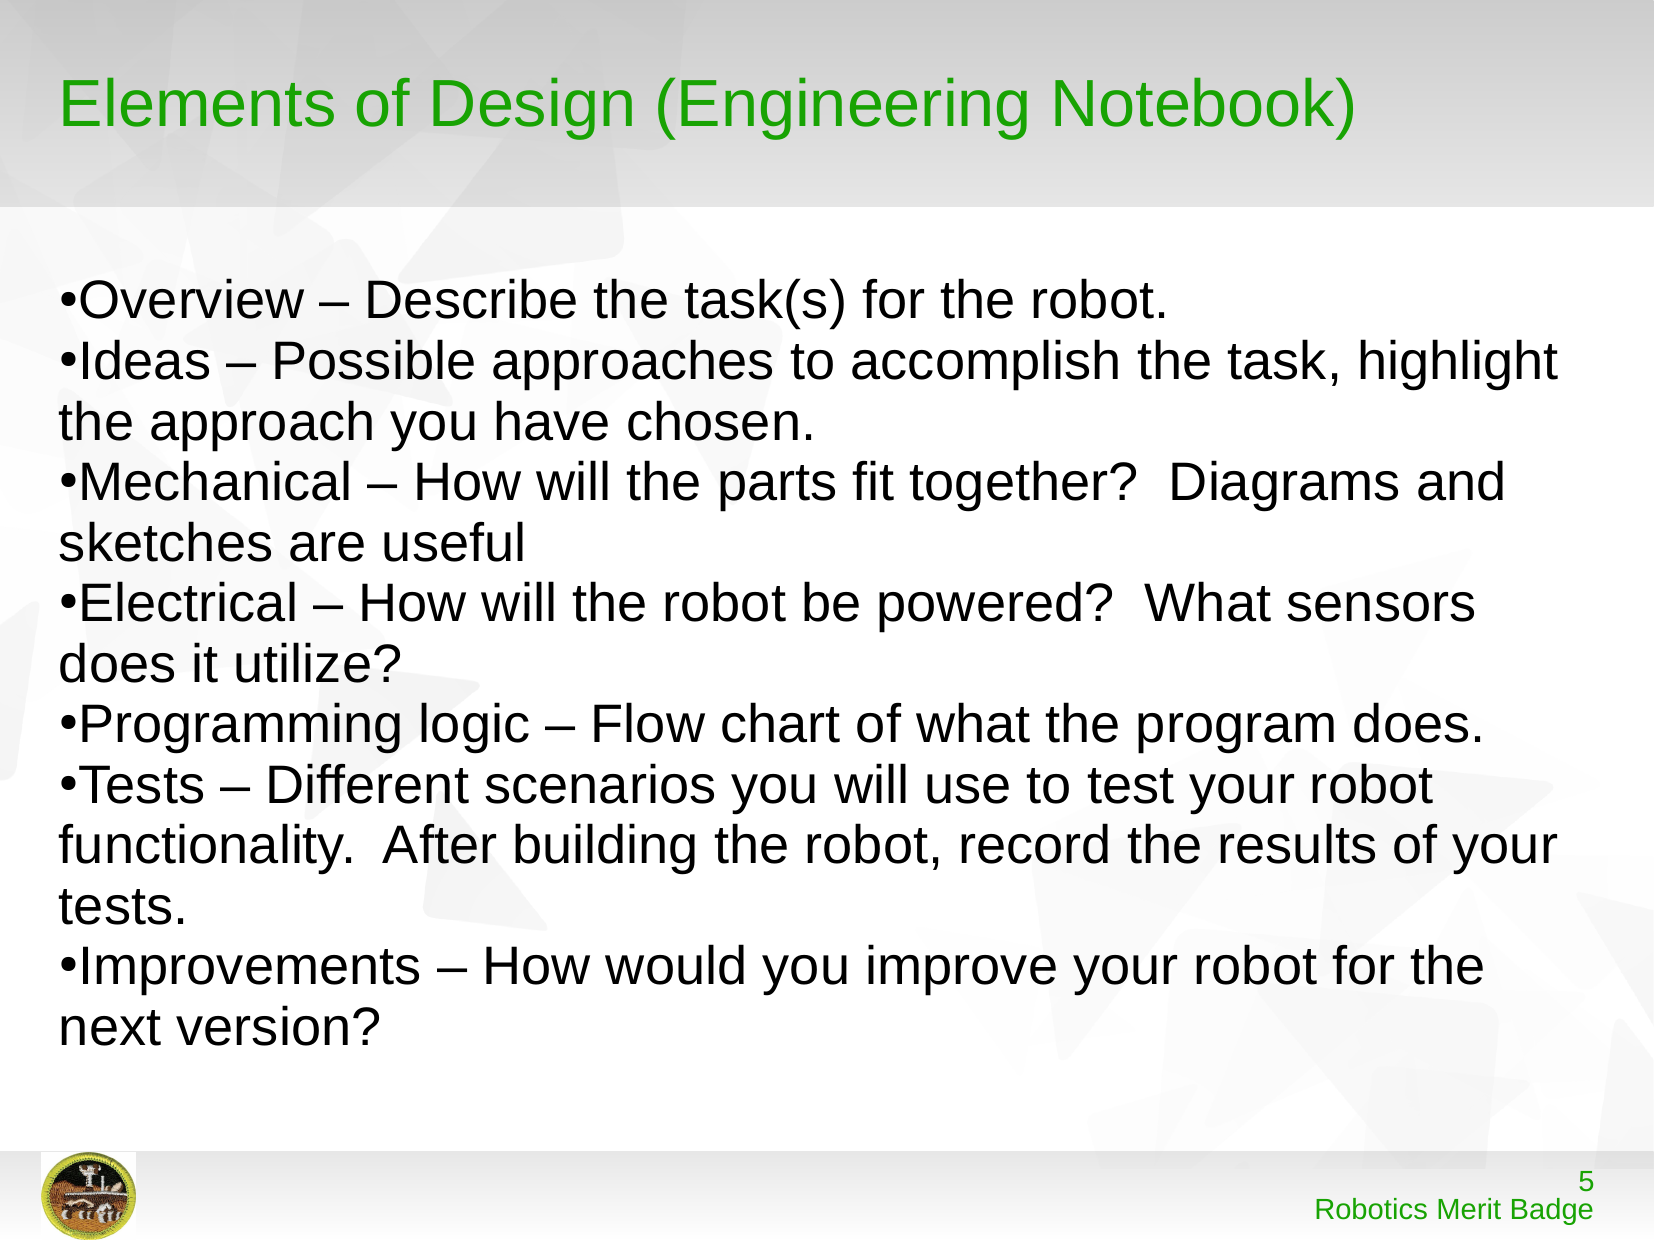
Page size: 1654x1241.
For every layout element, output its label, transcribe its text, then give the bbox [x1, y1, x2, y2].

picture [41, 1152, 136, 1240]
title Elements of Design (Engineering Notebook) [59, 29, 1595, 178]
subtitle Overview – Describe the task(s) for the robot. Ideas – Possible approaches to accomplish the task, highlight the approach you have chosen. Mechanical – How will the parts fit together? Diagrams and sketches are useful Electrical – How will the robot be powered? What sensors does it utilize? Programming logic – Flow chart of what the program does. Tests – Different scenarios you will use to test your robot functionality. After building the robot, record the results of your tests. Improvements – How would you improve your robot for the next version? [59, 270, 1595, 1118]
picture [0, 0, 783, 931]
picture [915, 548, 1654, 1169]
